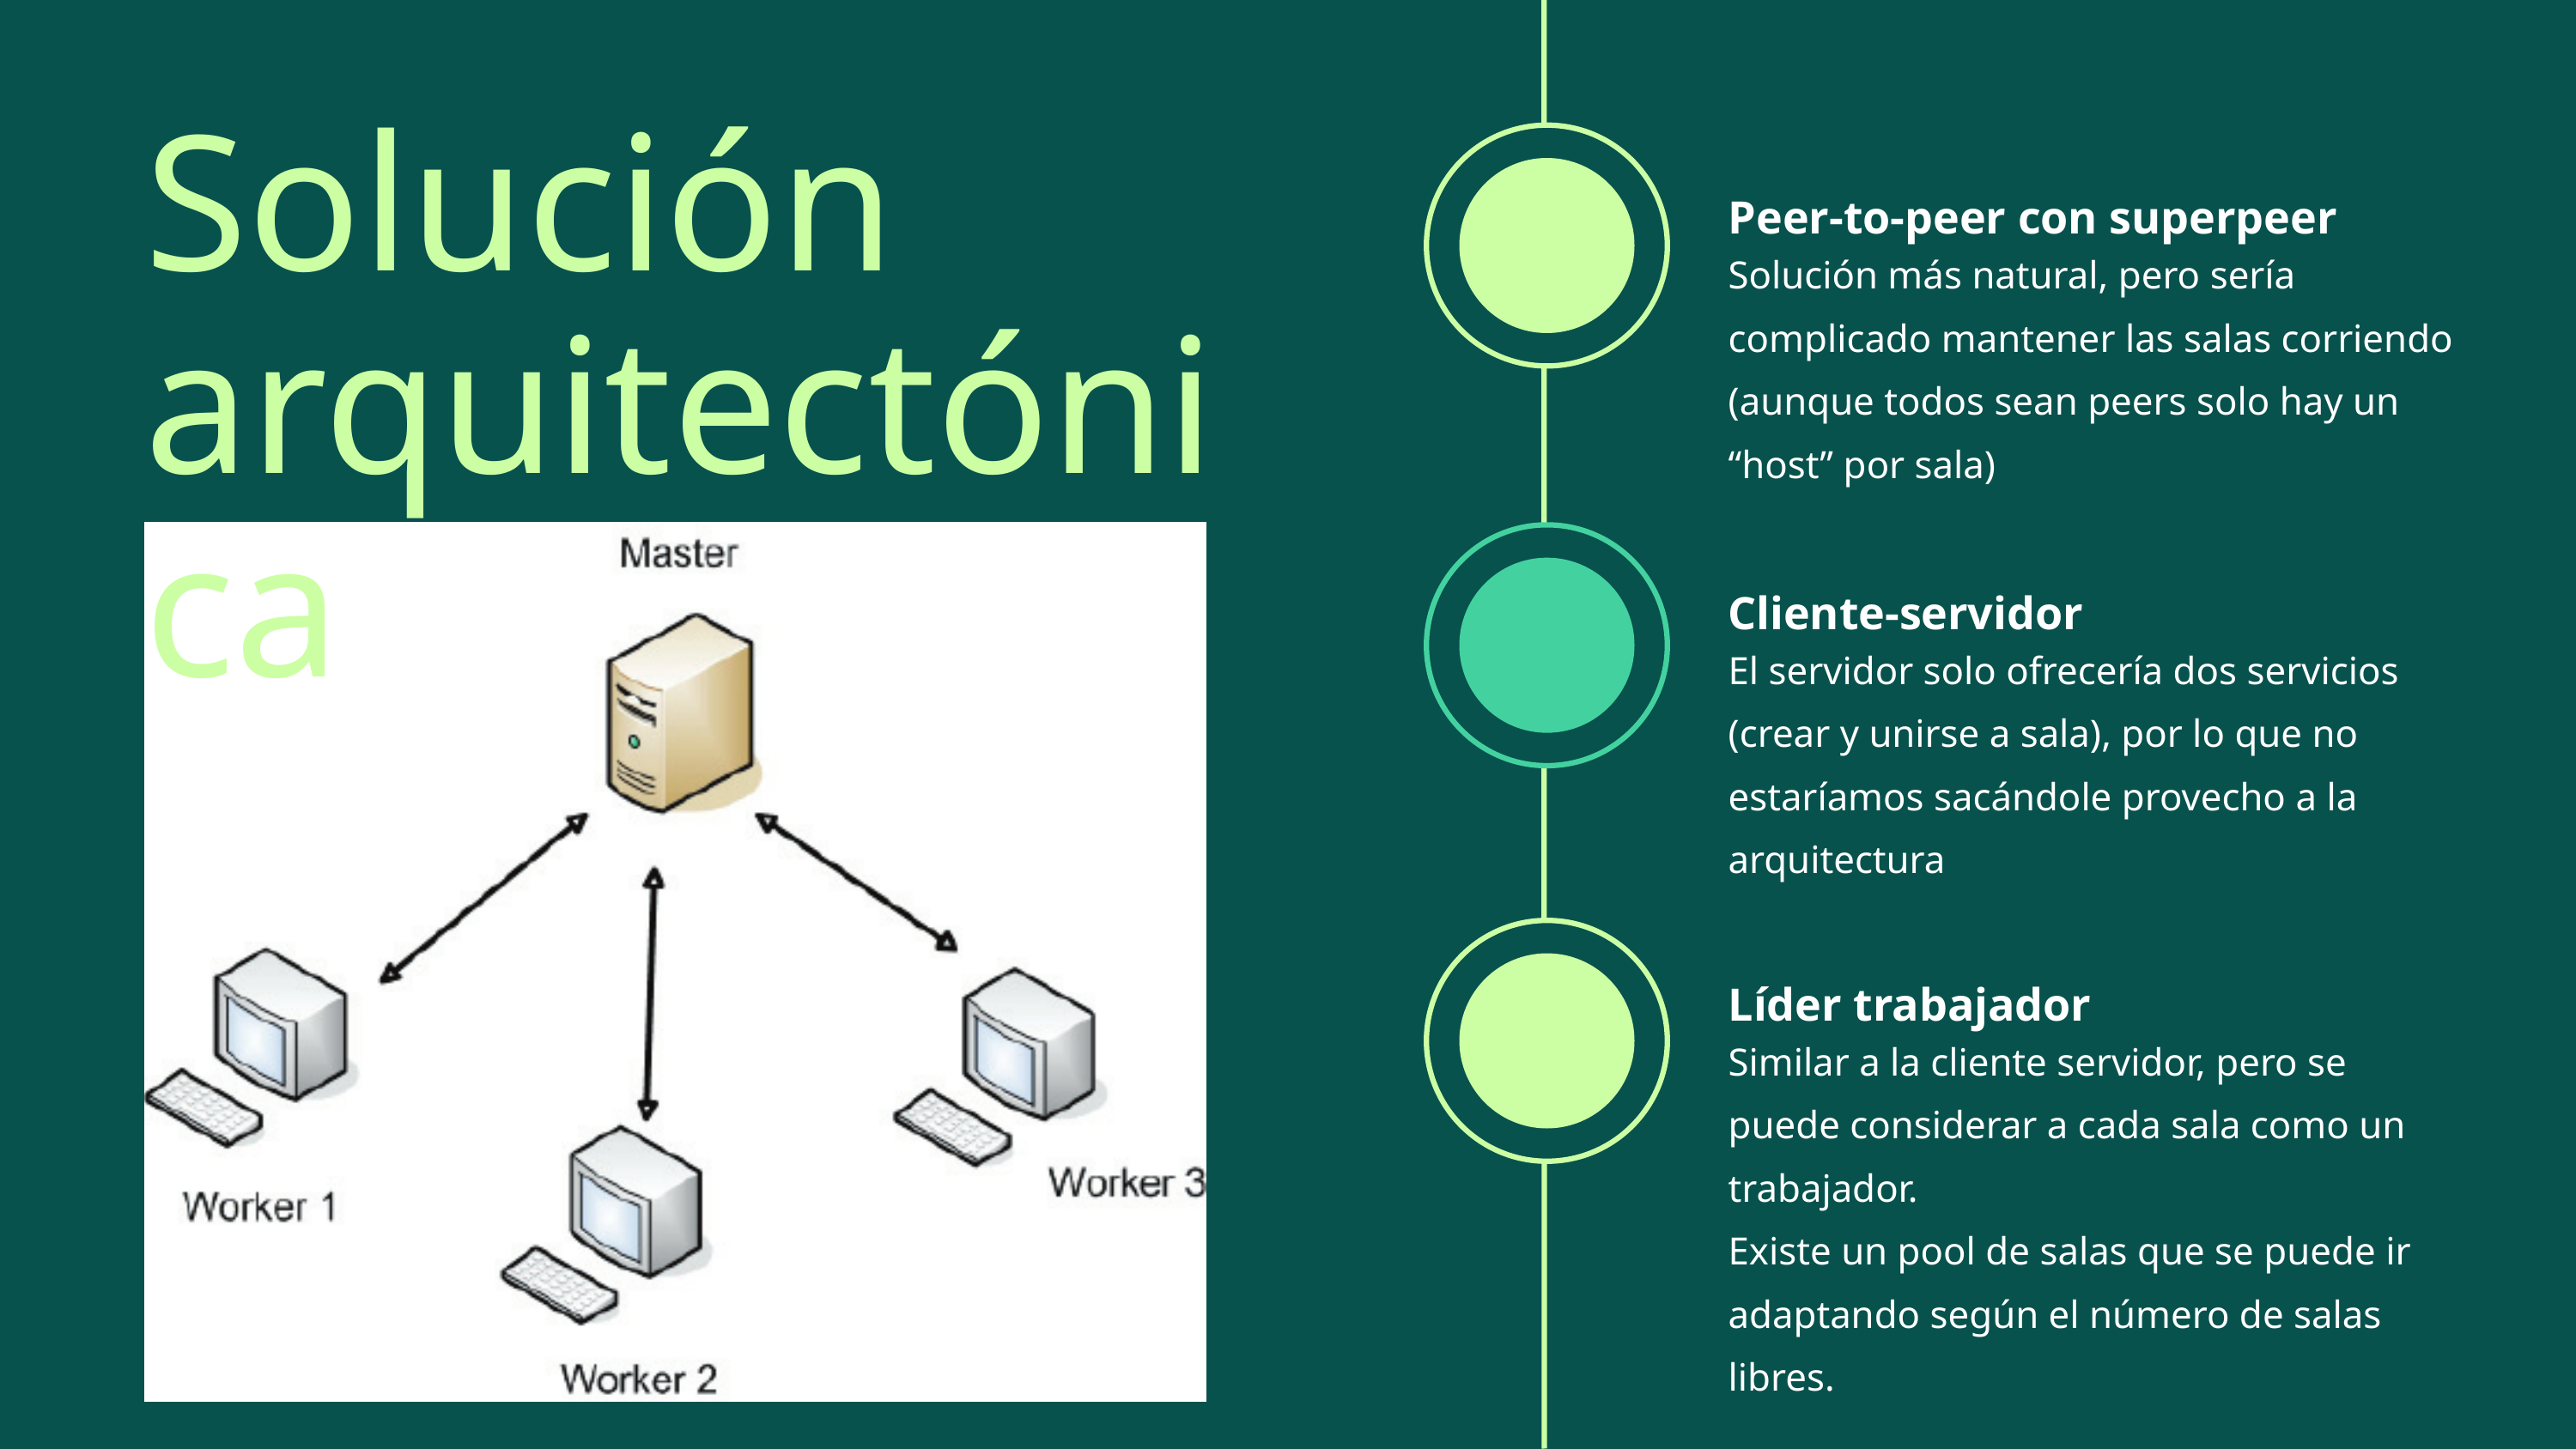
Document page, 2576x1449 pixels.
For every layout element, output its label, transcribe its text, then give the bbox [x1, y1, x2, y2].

text_box Solución arquitectónica [144, 107, 1263, 718]
text_box Solución más natural, pero sería complicado mantener las salas corriendo (aunque todos sean peers solo hay un “host” por sala) [1728, 233, 2467, 486]
text_box [1426, 524, 1668, 766]
text_box Cliente-servidor [1728, 550, 2361, 639]
text_box Peer-to-peer con superpeer [1728, 155, 2361, 243]
text_box [1426, 124, 1668, 367]
text_box El servidor solo ofrecería dos servicios (crear y unirse a sala), por lo que no estaríamos sacándole provecho a la arquitectura [1728, 628, 2467, 882]
text_box Líder trabajador [1728, 942, 2430, 1030]
text_box [1426, 920, 1668, 1161]
text_box Similar a la cliente servidor, pero se puede considerar a cada sala como un trabajador. Existe un pool de salas que se puede ir adaptando según el número de salas libres. [1728, 1020, 2467, 1399]
picture [144, 718, 1206, 1402]
